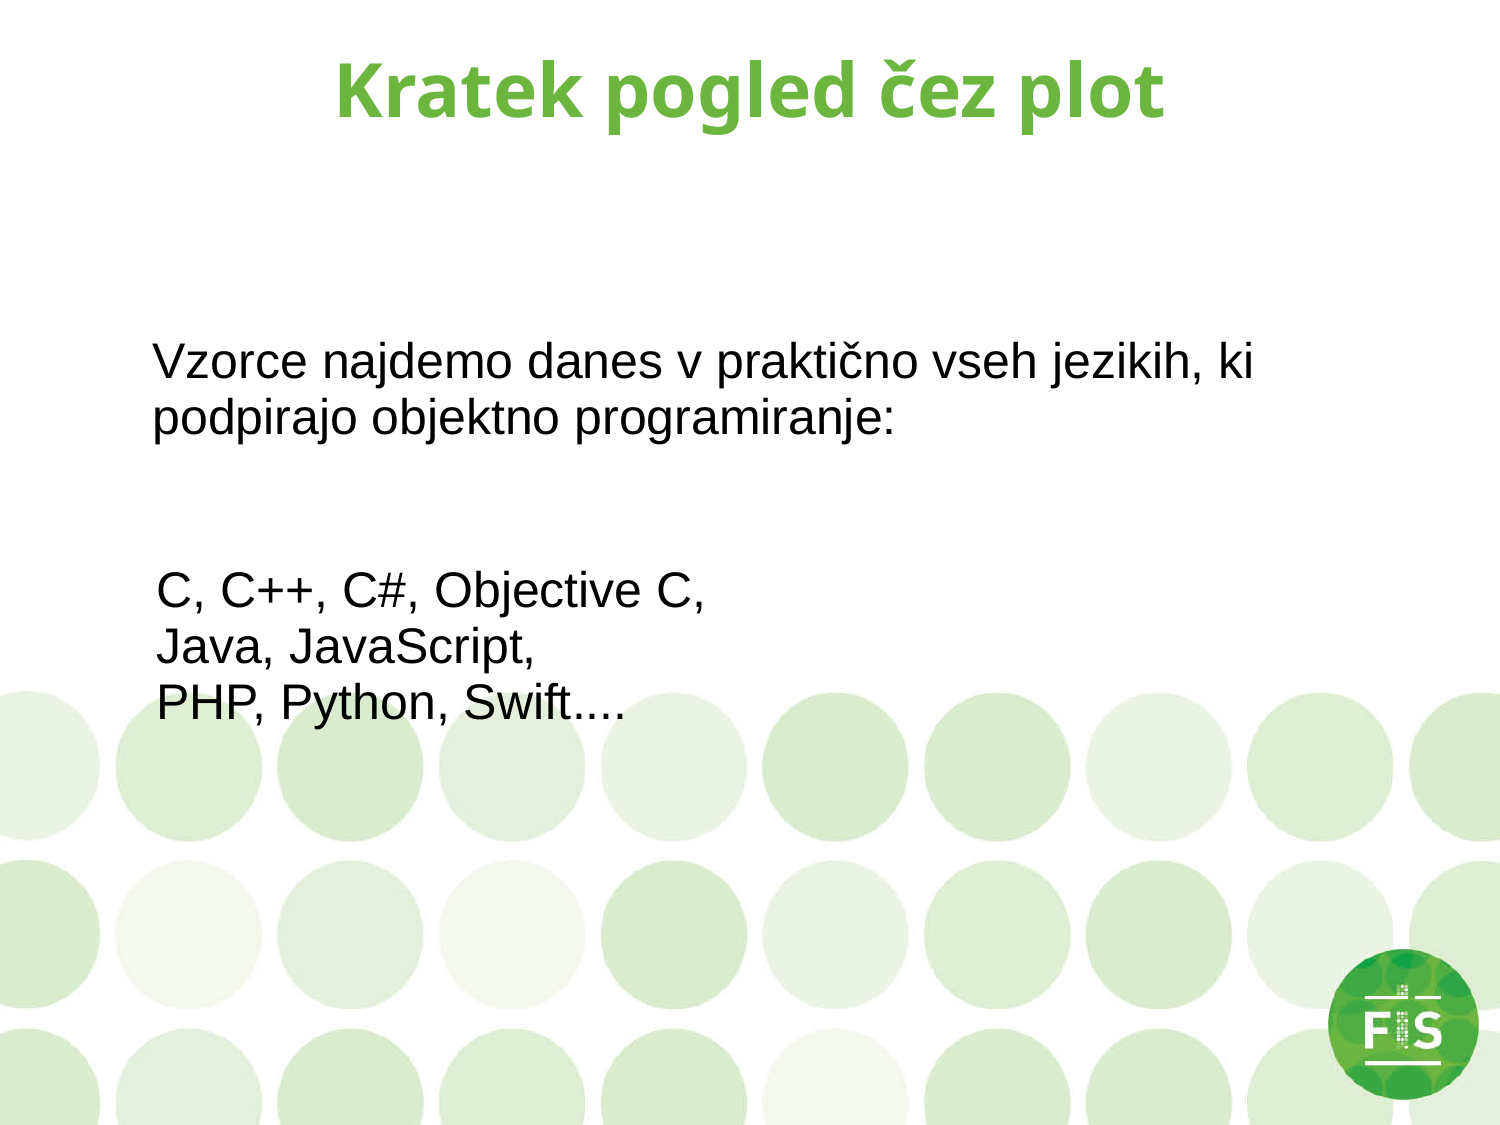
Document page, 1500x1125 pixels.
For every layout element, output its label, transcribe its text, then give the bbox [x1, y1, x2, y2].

text_box Vzorce najdemo danes v praktično vseh jezikih, ki podpirajo objektno programiranje: [138, 326, 1285, 453]
text_box C, C++, C#, Objective C, Java, JavaScript, PHP, Python, Swift.... [141, 555, 1347, 1004]
picture [0, 0, 1500, 1125]
title Kratek pogled čez plot [75, 45, 1425, 233]
